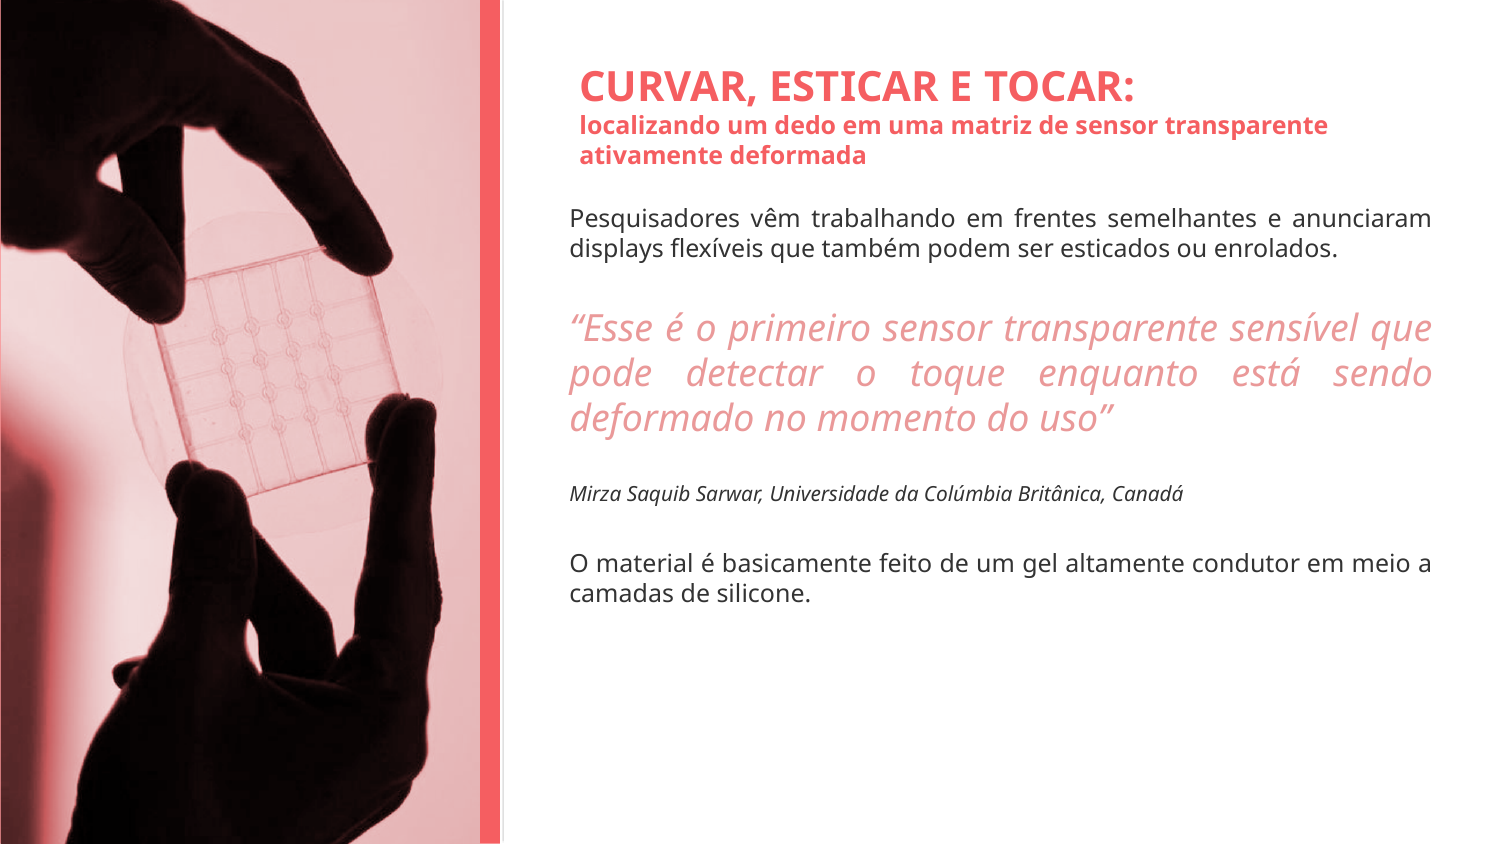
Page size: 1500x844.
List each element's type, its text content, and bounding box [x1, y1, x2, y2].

list Pesquisadores vêm trabalhando em frentes semelhantes e anunciaram displays flexíveis que também podem ser esticados ou enrolados. “Esse é o primeiro sensor transparente sensível que pode detectar o toque enquanto está sendo deformado no momento do uso” Mirza Saquib Sarwar, Universidade da Colúmbia Britânica, Canadá O material é basicamente feito de um gel altamente condutor em meio a camadas de silicone. [554, 187, 1449, 729]
text_box CURVAR, ESTICAR E TOCAR: localizando um dedo em uma matriz de sensor transparente ativamente deformada [564, 44, 1439, 154]
picture [0, 0, 481, 844]
